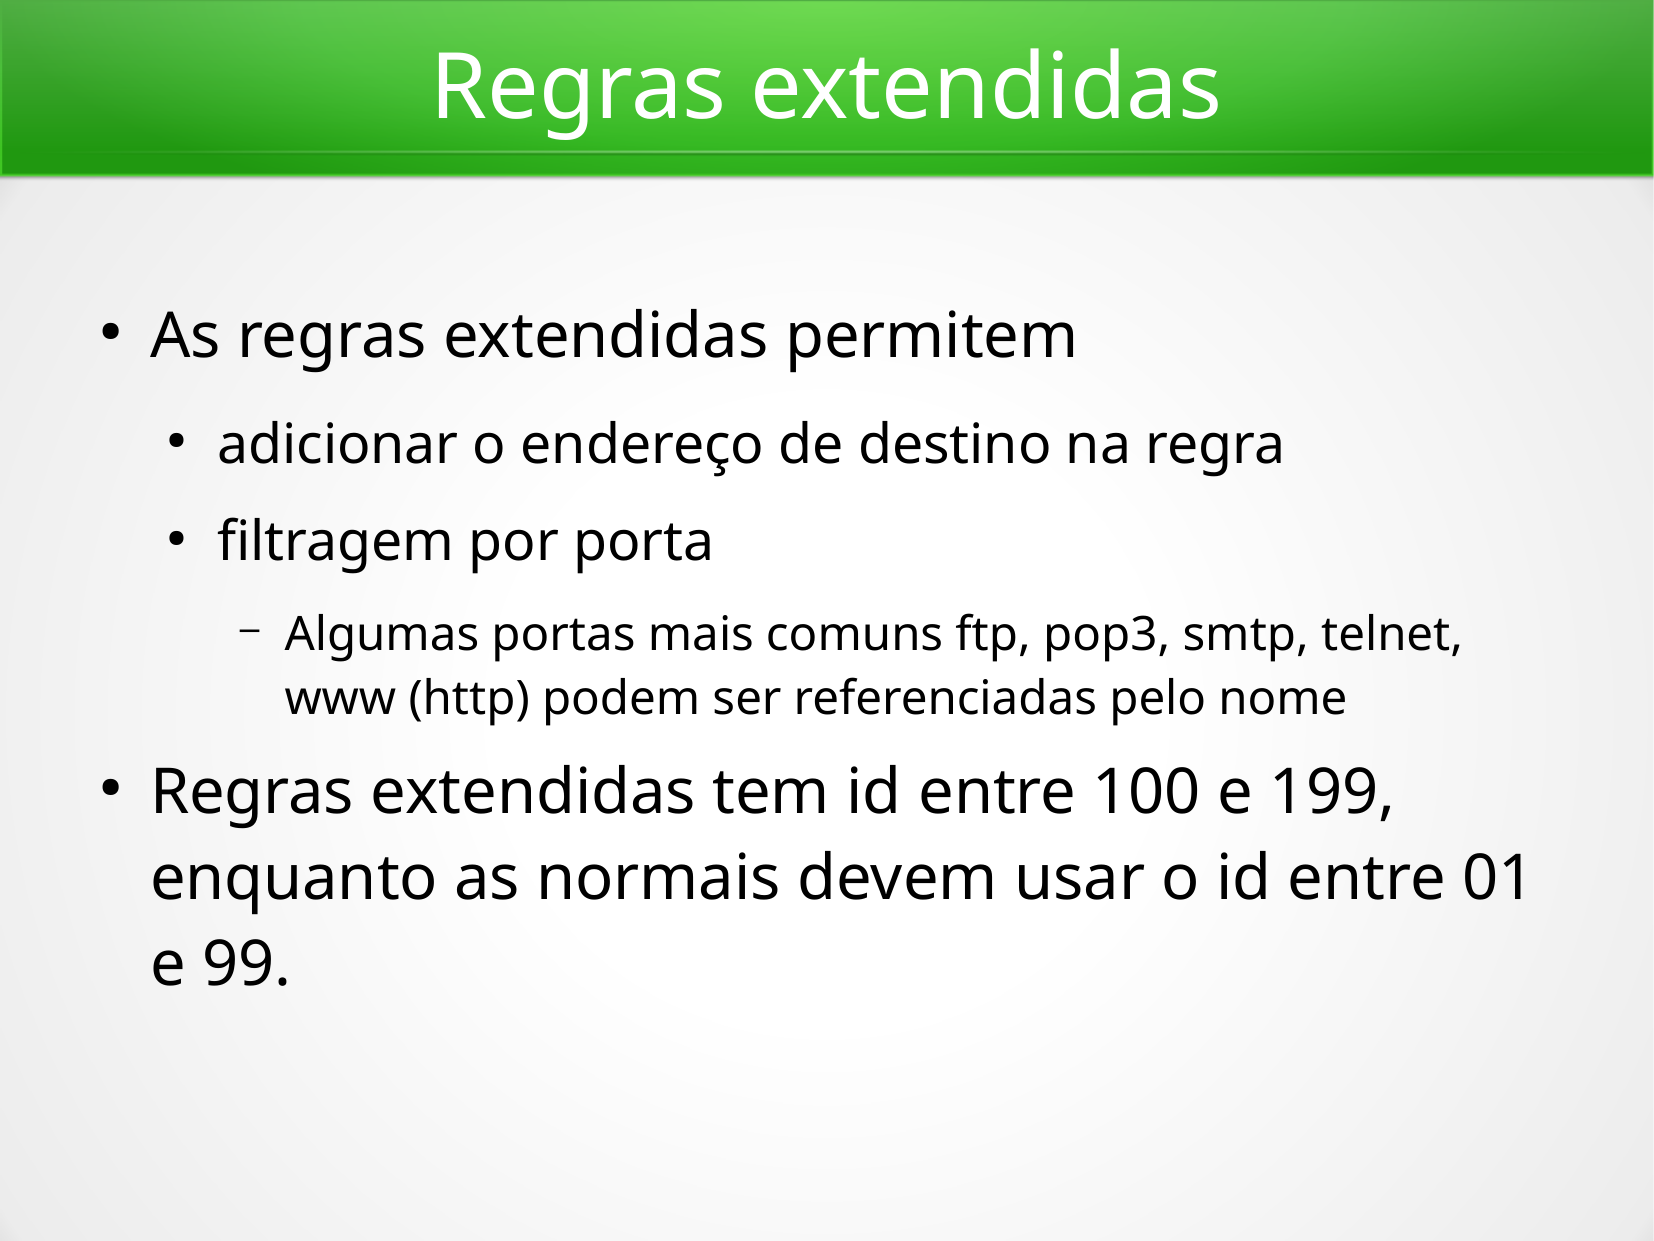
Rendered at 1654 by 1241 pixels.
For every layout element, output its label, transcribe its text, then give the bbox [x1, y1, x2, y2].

title Regras extendidas [82, 11, 1571, 154]
list As regras extendidas permitem adicionar o endereço de destino na regra filtragem por porta Algumas portas mais comuns ftp, pop3, smtp, telnet, www (http) podem ser referenciadas pelo nome Regras extendidas tem id entre 100 e 199, enquanto as normais devem usar o id entre 01 e 99. [82, 290, 1571, 1010]
picture [0, 0, 1654, 1241]
